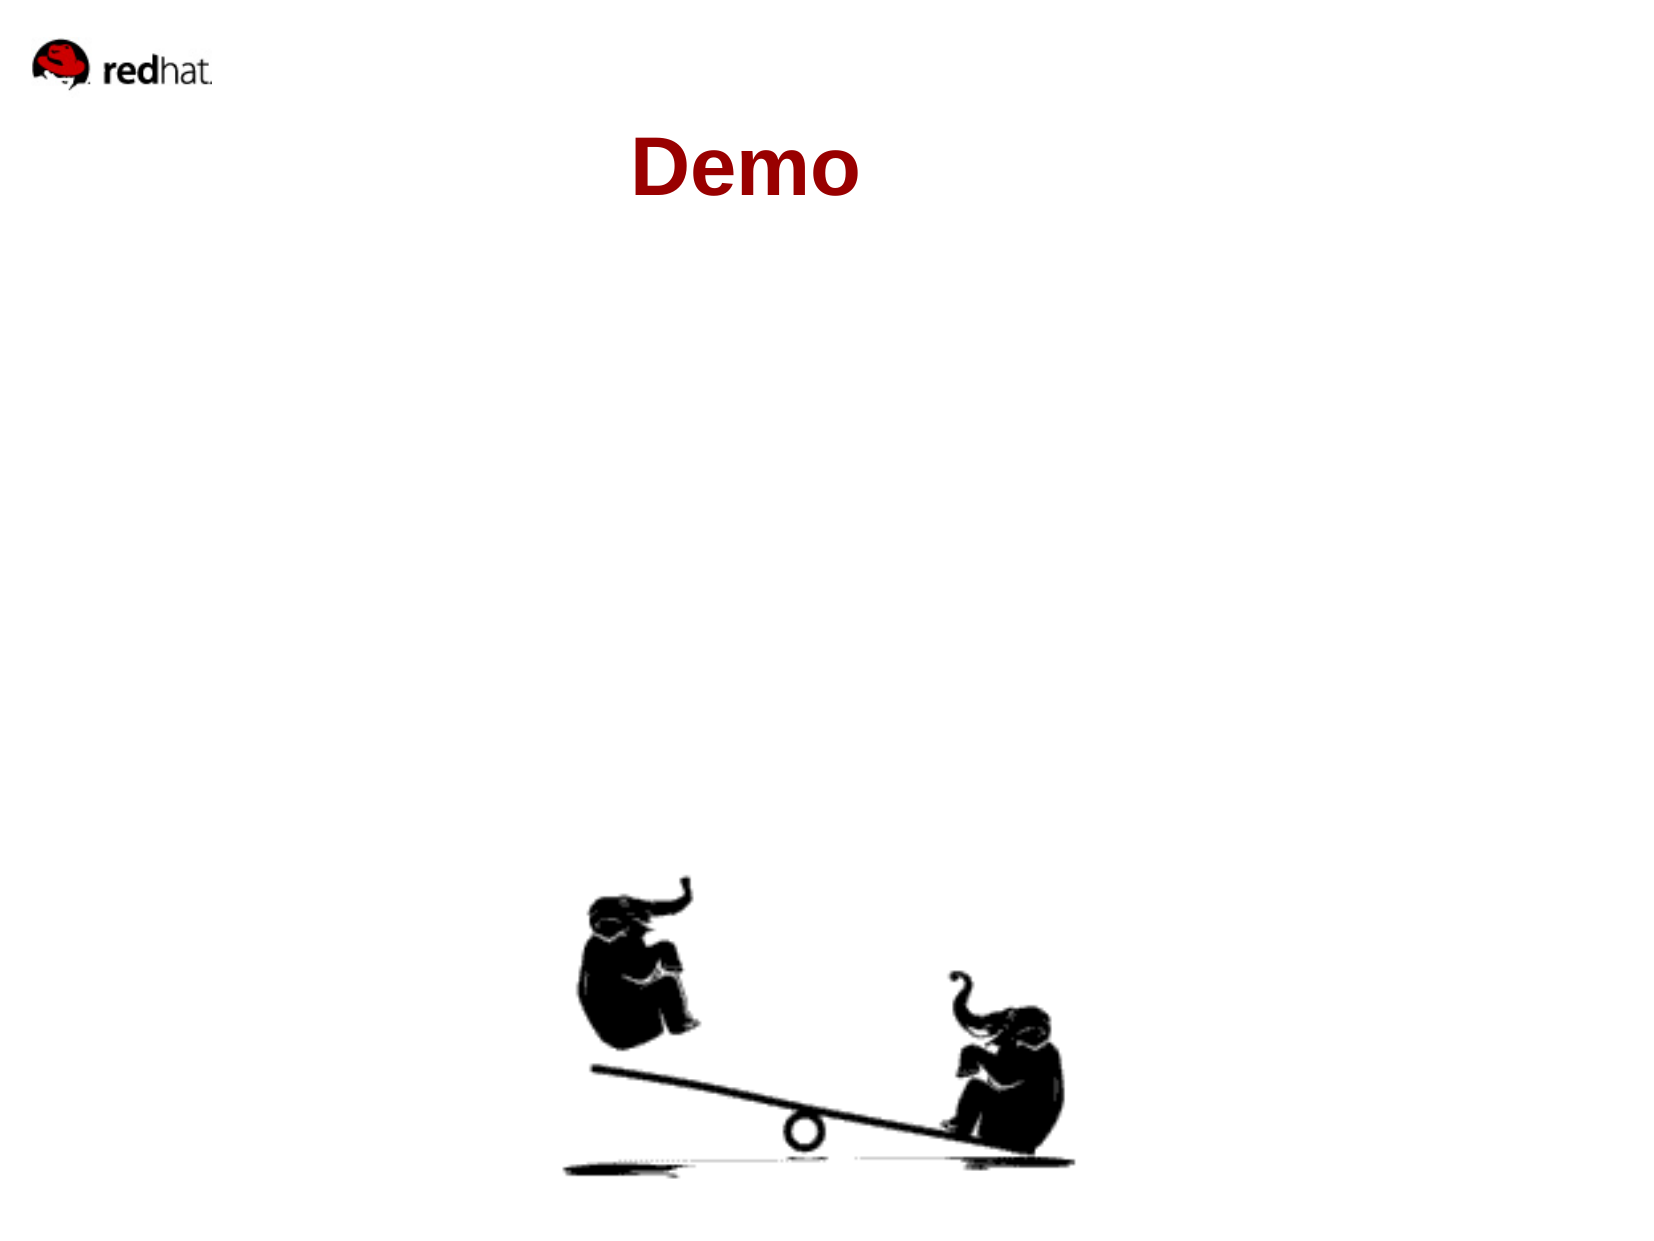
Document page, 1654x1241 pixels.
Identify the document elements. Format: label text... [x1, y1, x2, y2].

text_box Demo [150, 112, 1313, 226]
picture [15, 494, 1606, 1240]
picture [31, 37, 212, 98]
